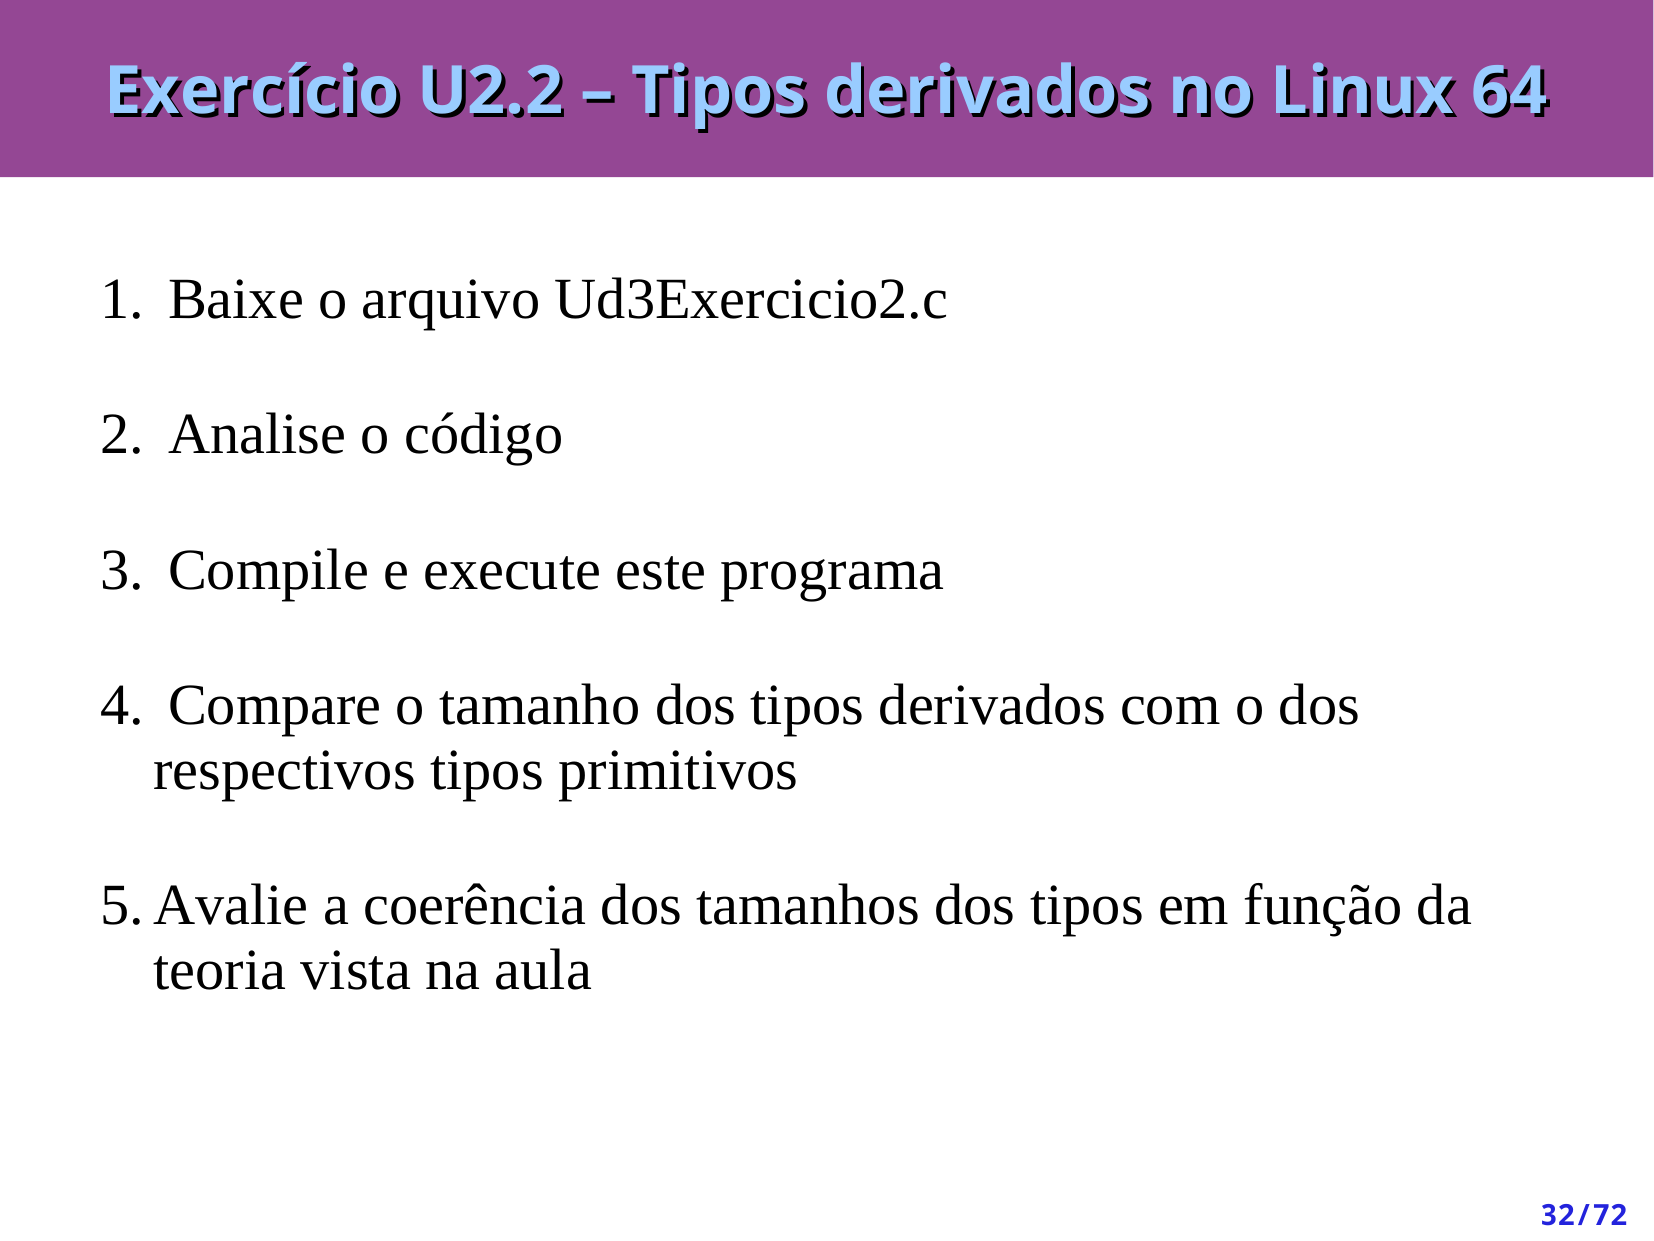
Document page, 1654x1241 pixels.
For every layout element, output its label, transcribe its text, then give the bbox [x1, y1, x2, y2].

list Baixe o arquivo Ud3Exercicio2.c Analise o código Compile e execute este programa Compare o tamanho dos tipos derivados com o dos respectivos tipos primitivos Avalie a coerência dos tamanhos dos tipos em função da teoria vista na aula [82, 266, 1571, 1086]
title Exercício U2.2 – Tipos derivados no Linux 64 [82, 0, 1571, 192]
